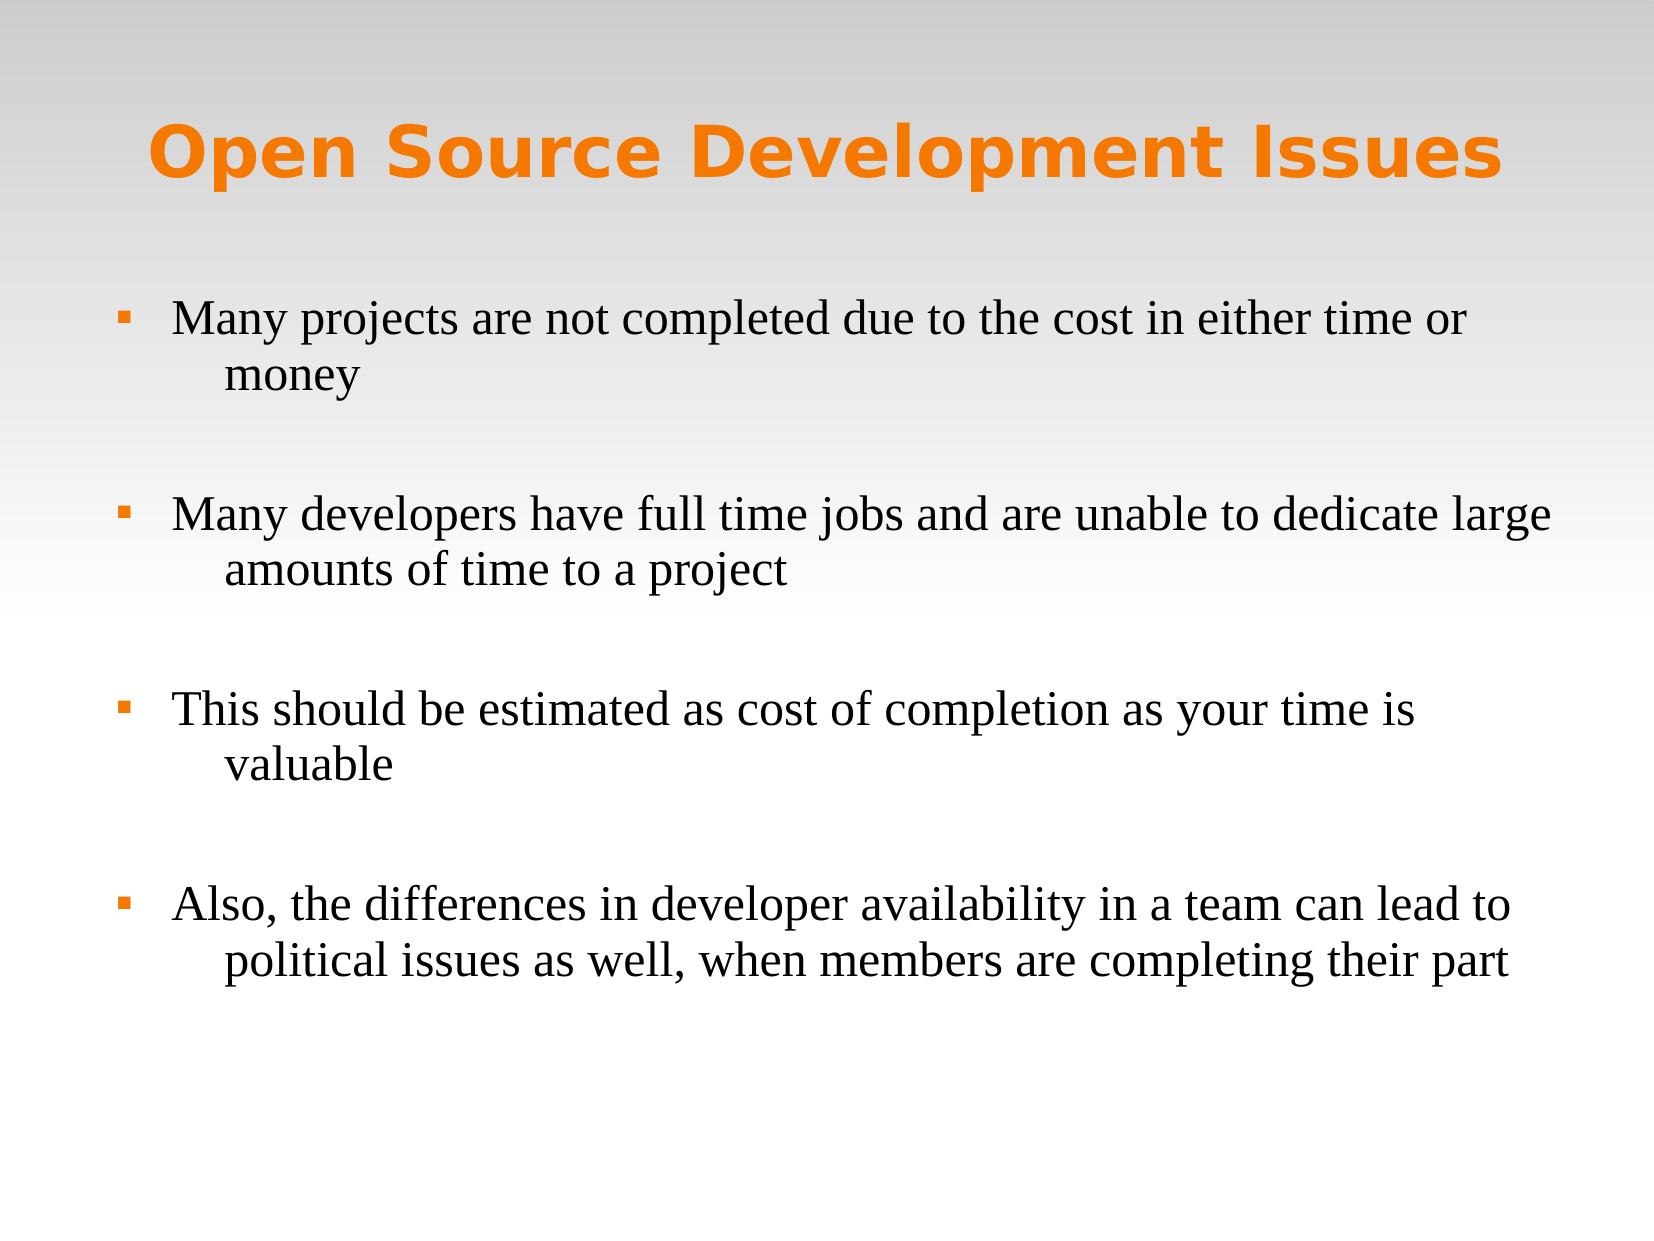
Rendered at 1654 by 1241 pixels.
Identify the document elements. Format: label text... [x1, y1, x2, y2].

title Open Source Development Issues [82, 49, 1571, 257]
list Many projects are not completed due to the cost in either time or money Many developers have full time jobs and are unable to dedicate large amounts of time to a project This should be estimated as cost of completion as your time is valuable Also, the differences in developer availability in a team can lead to political issues as well, when members are completing their part [82, 290, 1571, 1109]
